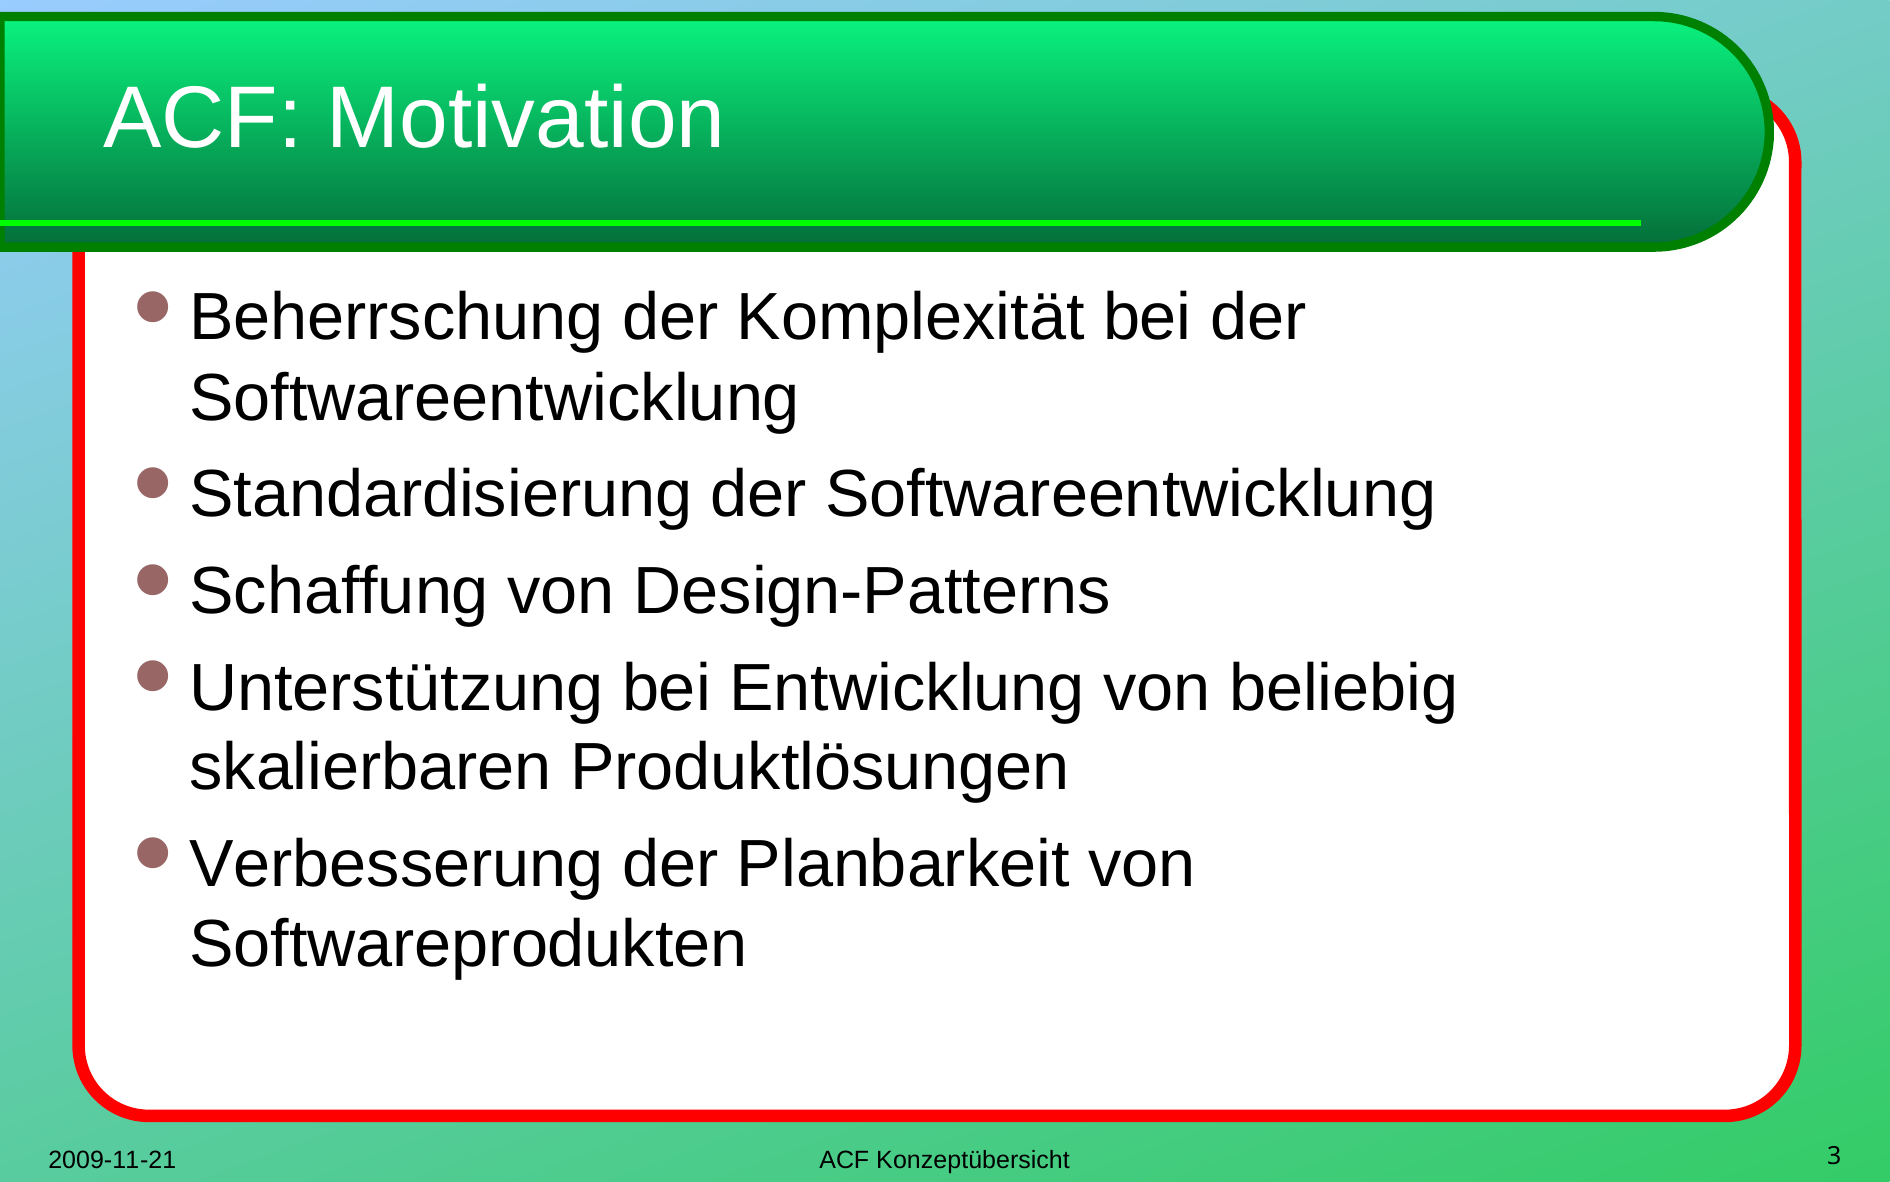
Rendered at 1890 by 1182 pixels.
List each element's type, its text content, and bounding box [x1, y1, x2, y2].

list Beherrschung der Komplexität bei der Softwareentwicklung Standardisierung der Softwareentwicklung Schaffung von Design-Patterns Unterstützung bei Entwicklung von beliebig skalierbaren Produktlösungen Verbesserung der Planbarkeit von Softwareprodukten [118, 265, 1708, 1068]
title ACF: Motivation [88, 0, 1753, 226]
